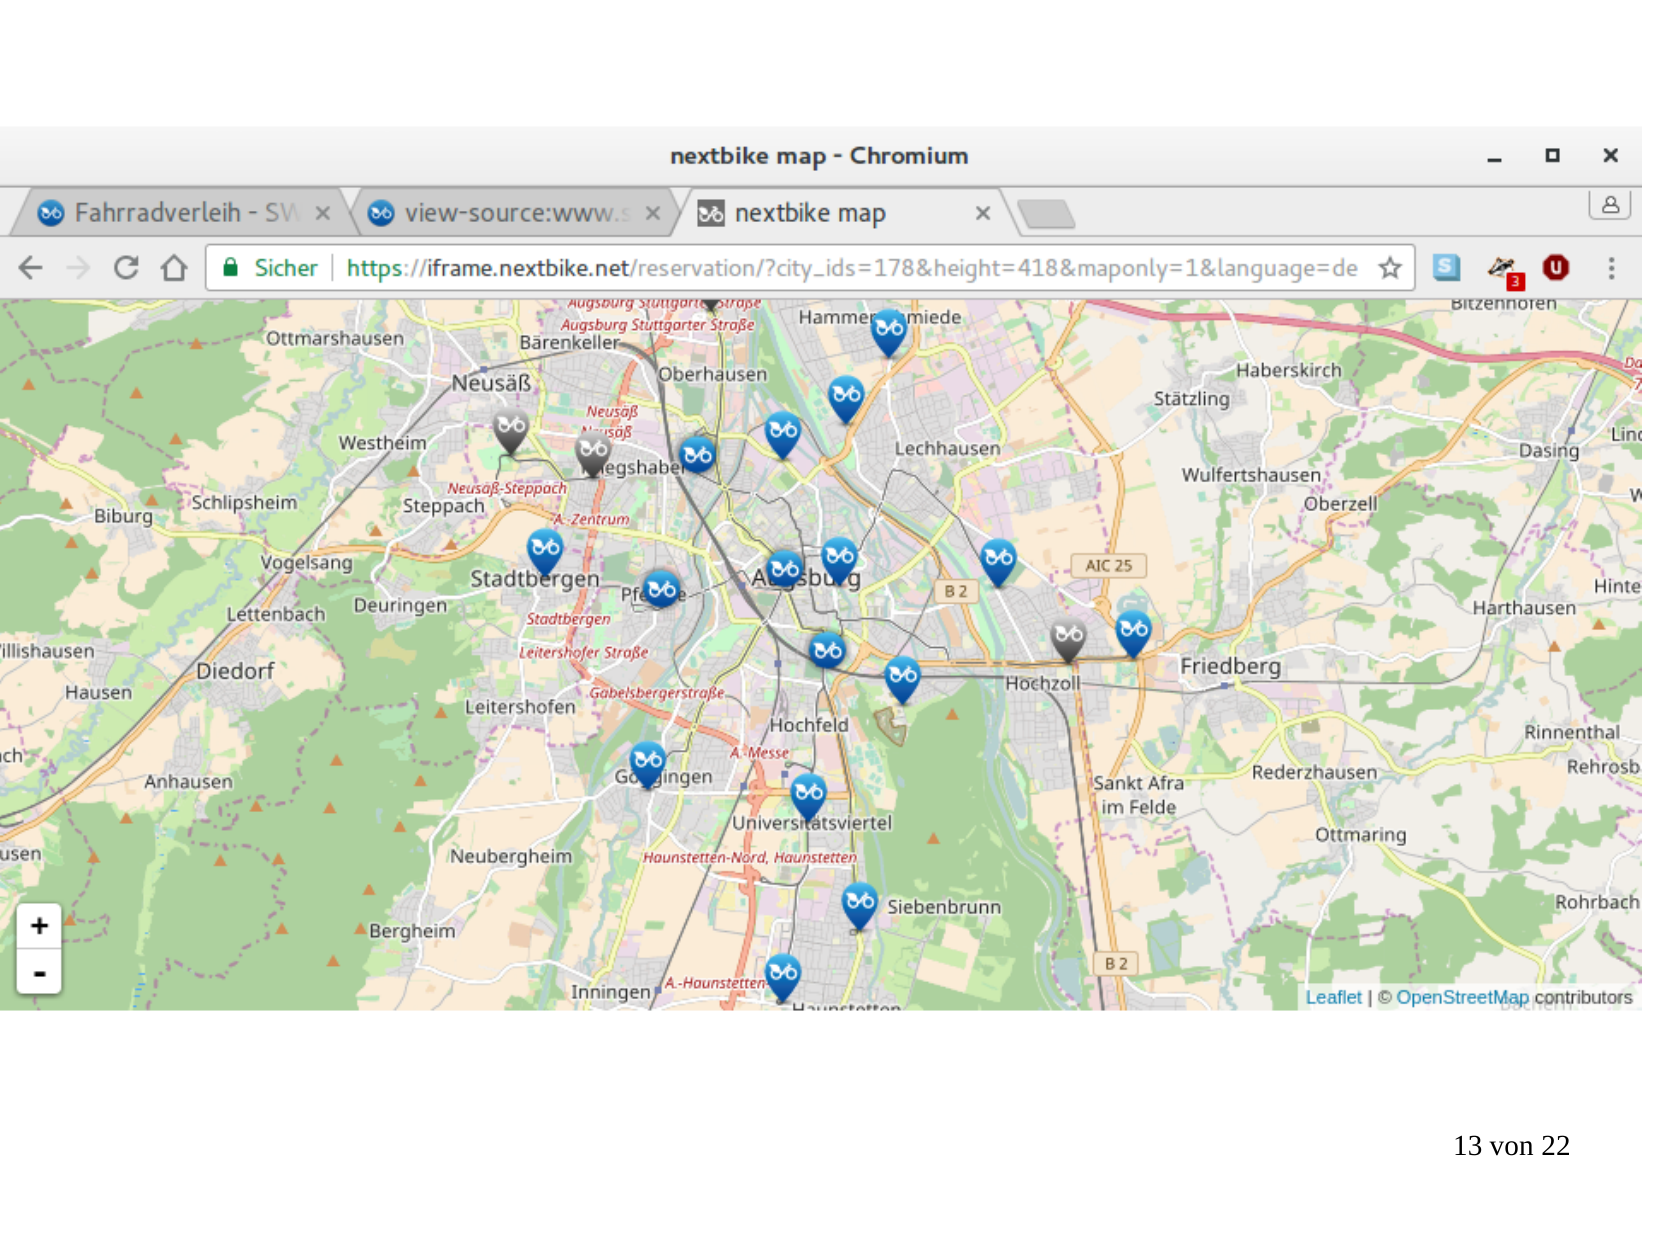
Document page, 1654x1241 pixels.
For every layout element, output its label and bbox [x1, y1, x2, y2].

picture [0, 125, 1642, 1016]
